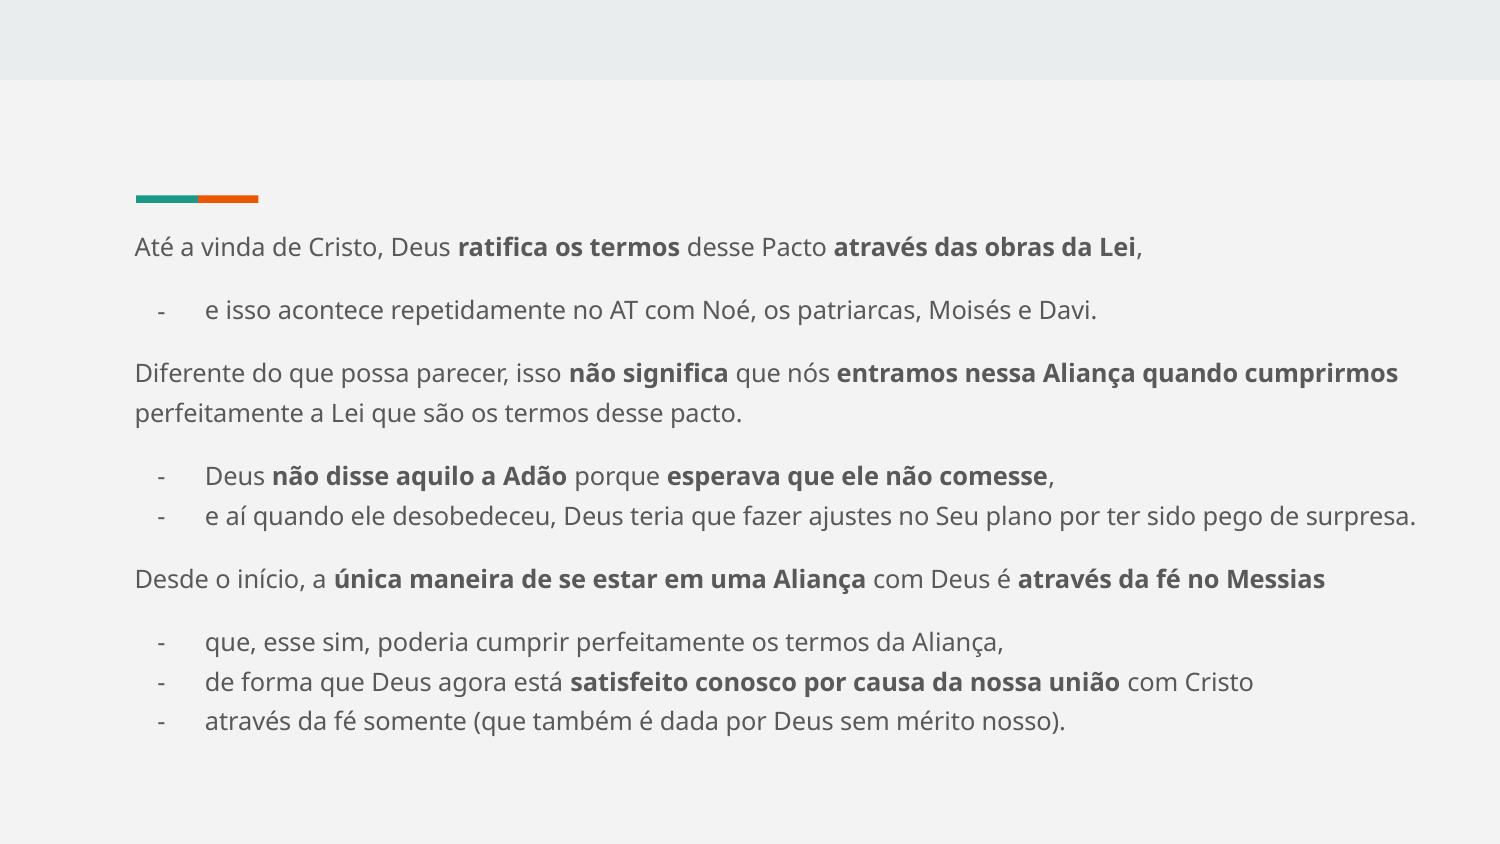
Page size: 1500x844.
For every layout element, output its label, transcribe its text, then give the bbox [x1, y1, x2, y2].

list Até a vinda de Cristo, Deus ratifica os termos desse Pacto através das obras da Lei, e isso acontece repetidamente no AT com Noé, os patriarcas, Moisés e Davi. Diferente do que possa parecer, isso não significa que nós entramos nessa Aliança quando cumprirmos perfeitamente a Lei que são os termos desse pacto. Deus não disse aquilo a Adão porque esperava que ele não comesse, e aí quando ele desobedeceu, Deus teria que fazer ajustes no Seu plano por ter sido pego de surpresa. Desde o início, a única maneira de se estar em uma Aliança com Deus é através da fé no Messias que, esse sim, poderia cumprir perfeitamente os termos da Aliança, de forma que Deus agora está satisfeito conosco por causa da nossa união com Cristo através da fé somente (que também é dada por Deus sem mérito nosso). [119, 209, 1446, 797]
